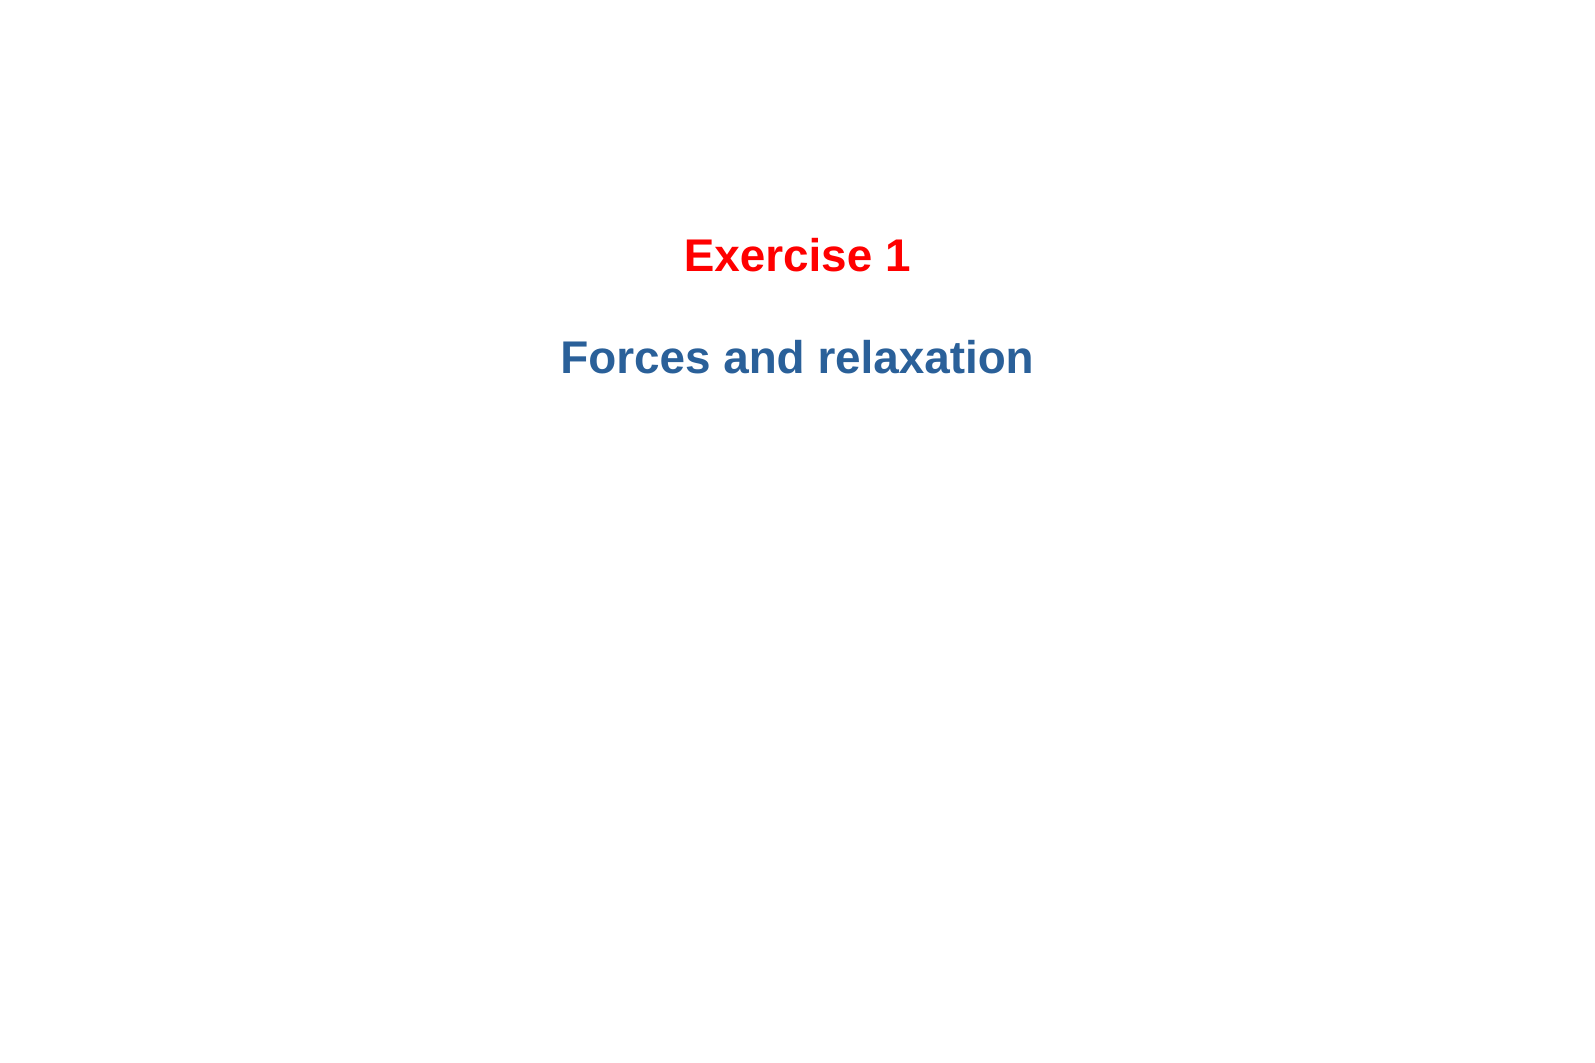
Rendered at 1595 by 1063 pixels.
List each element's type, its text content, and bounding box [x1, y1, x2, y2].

text_box Exercise 1 [207, 222, 1388, 299]
text_box Forces and relaxation [207, 324, 1388, 400]
